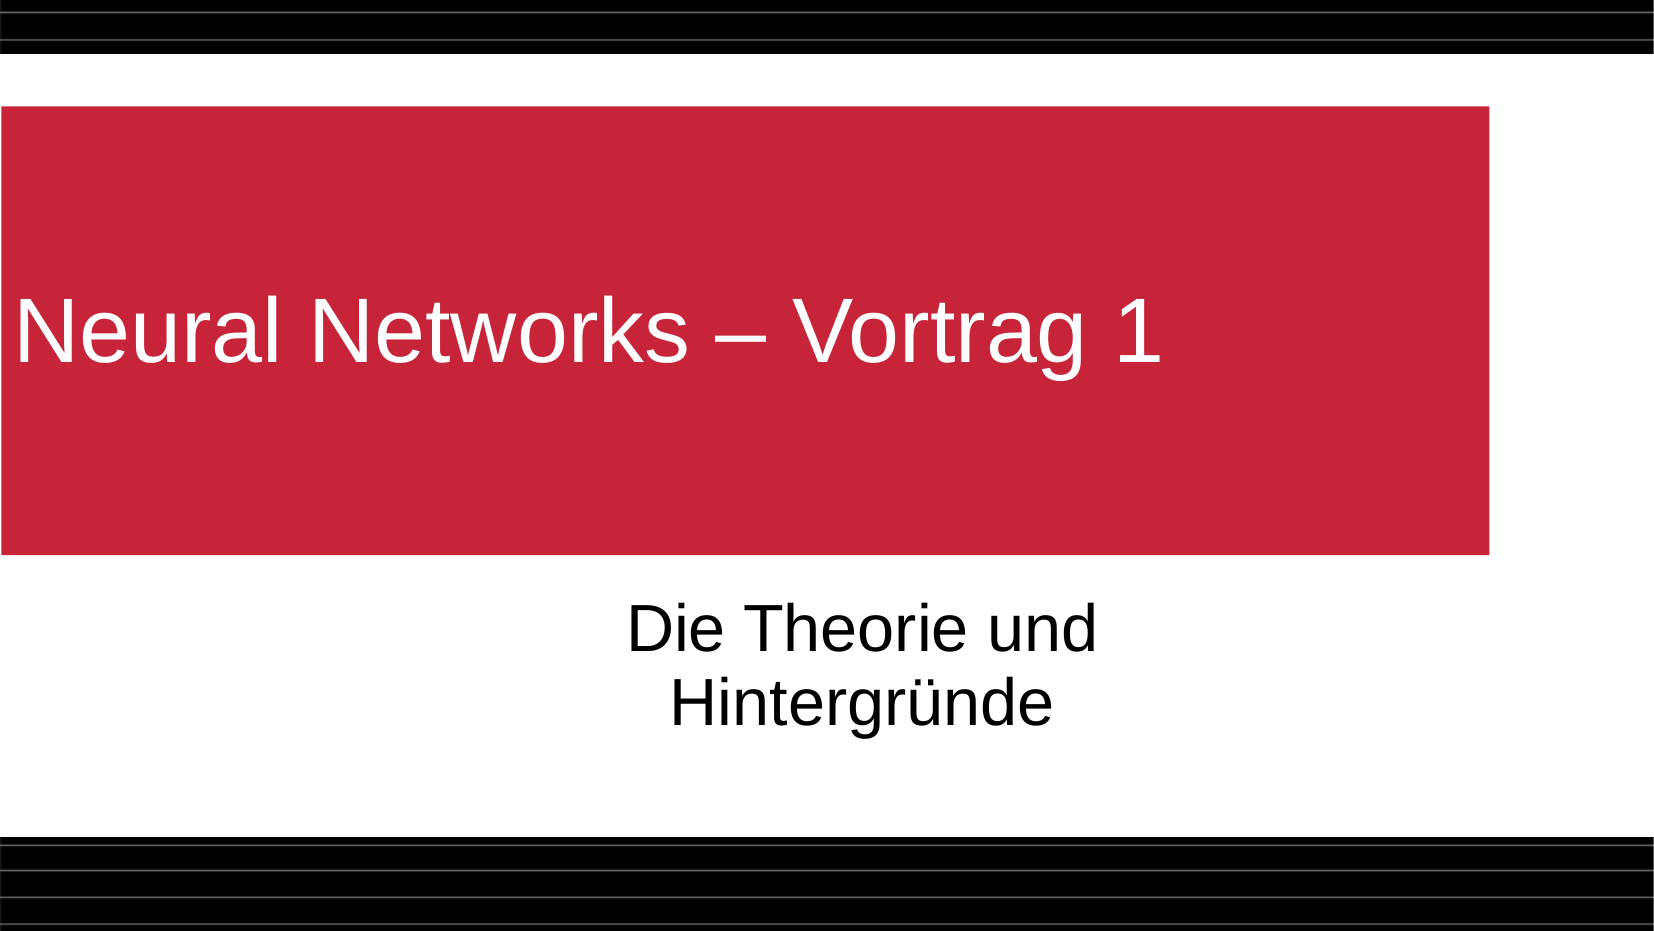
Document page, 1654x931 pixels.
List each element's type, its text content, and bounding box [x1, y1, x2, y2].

subtitle Die Theorie und Hintergründe [625, 590, 1489, 804]
picture [0, 0, 1654, 54]
title Neural Networks – Vortrag 1 [1, 106, 1490, 556]
picture [0, 837, 1654, 931]
